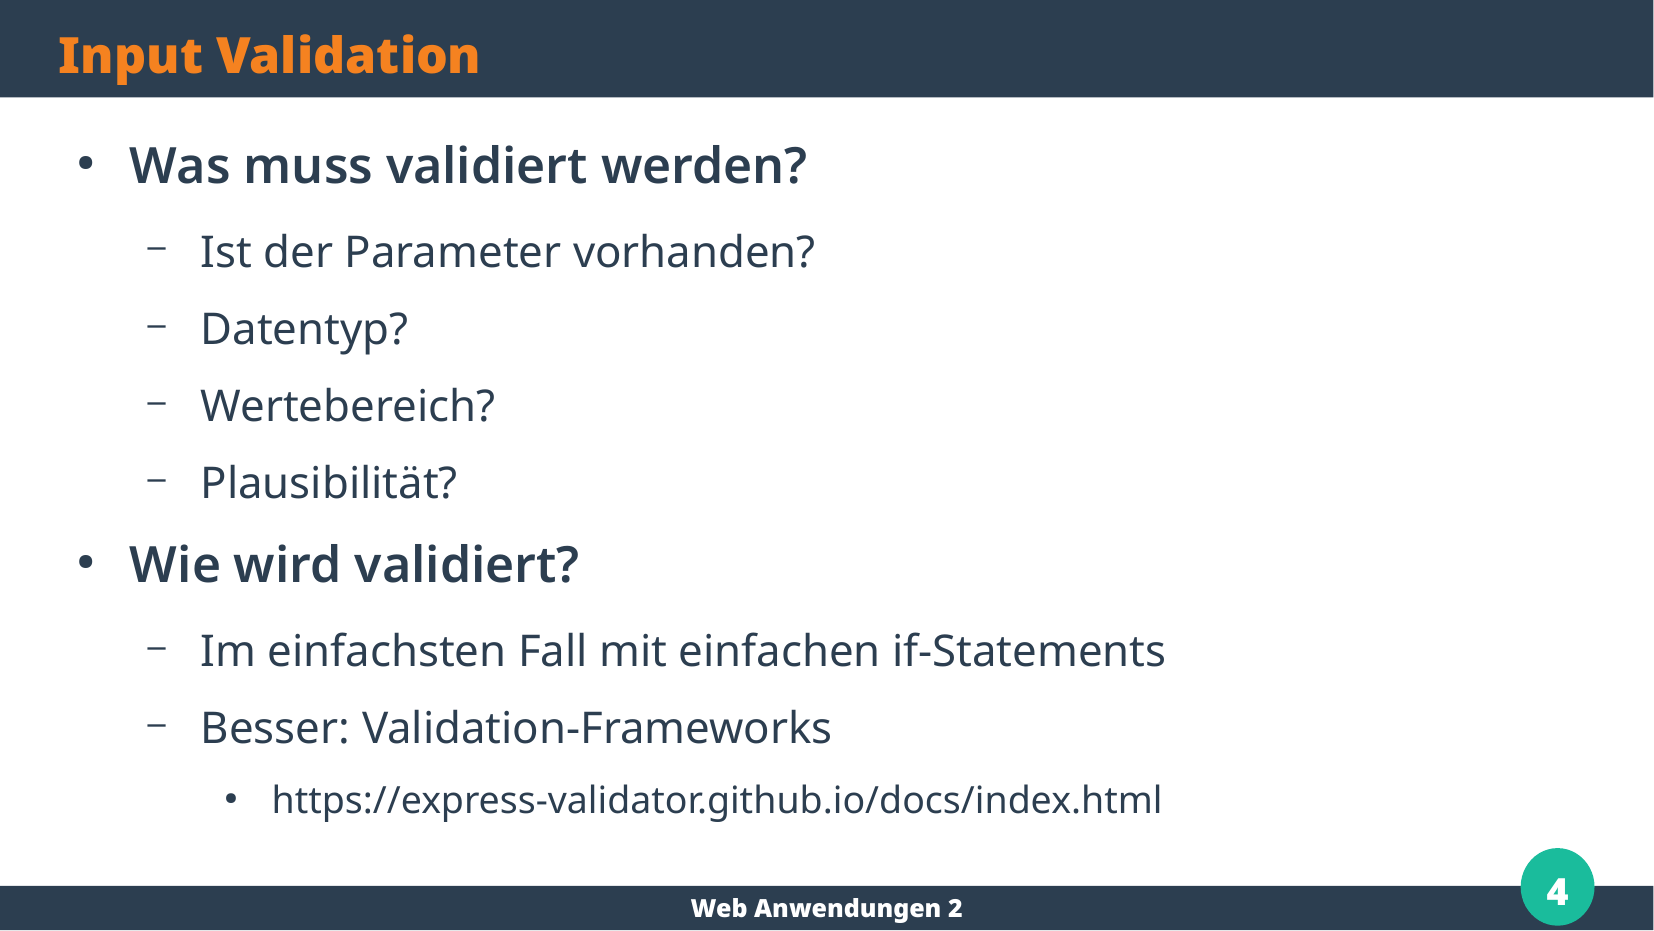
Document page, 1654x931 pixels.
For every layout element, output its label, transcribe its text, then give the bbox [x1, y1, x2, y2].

list Was muss validiert werden? Ist der Parameter vorhanden? Datentyp? Wertebereich? Plausibilität? Wie wird validiert? Im einfachsten Fall mit einfachen if-Statements Besser: Validation-Frameworks https://express-validator.github.io/docs/index.html [59, 129, 1595, 864]
title Input Validation [59, 8, 1595, 89]
